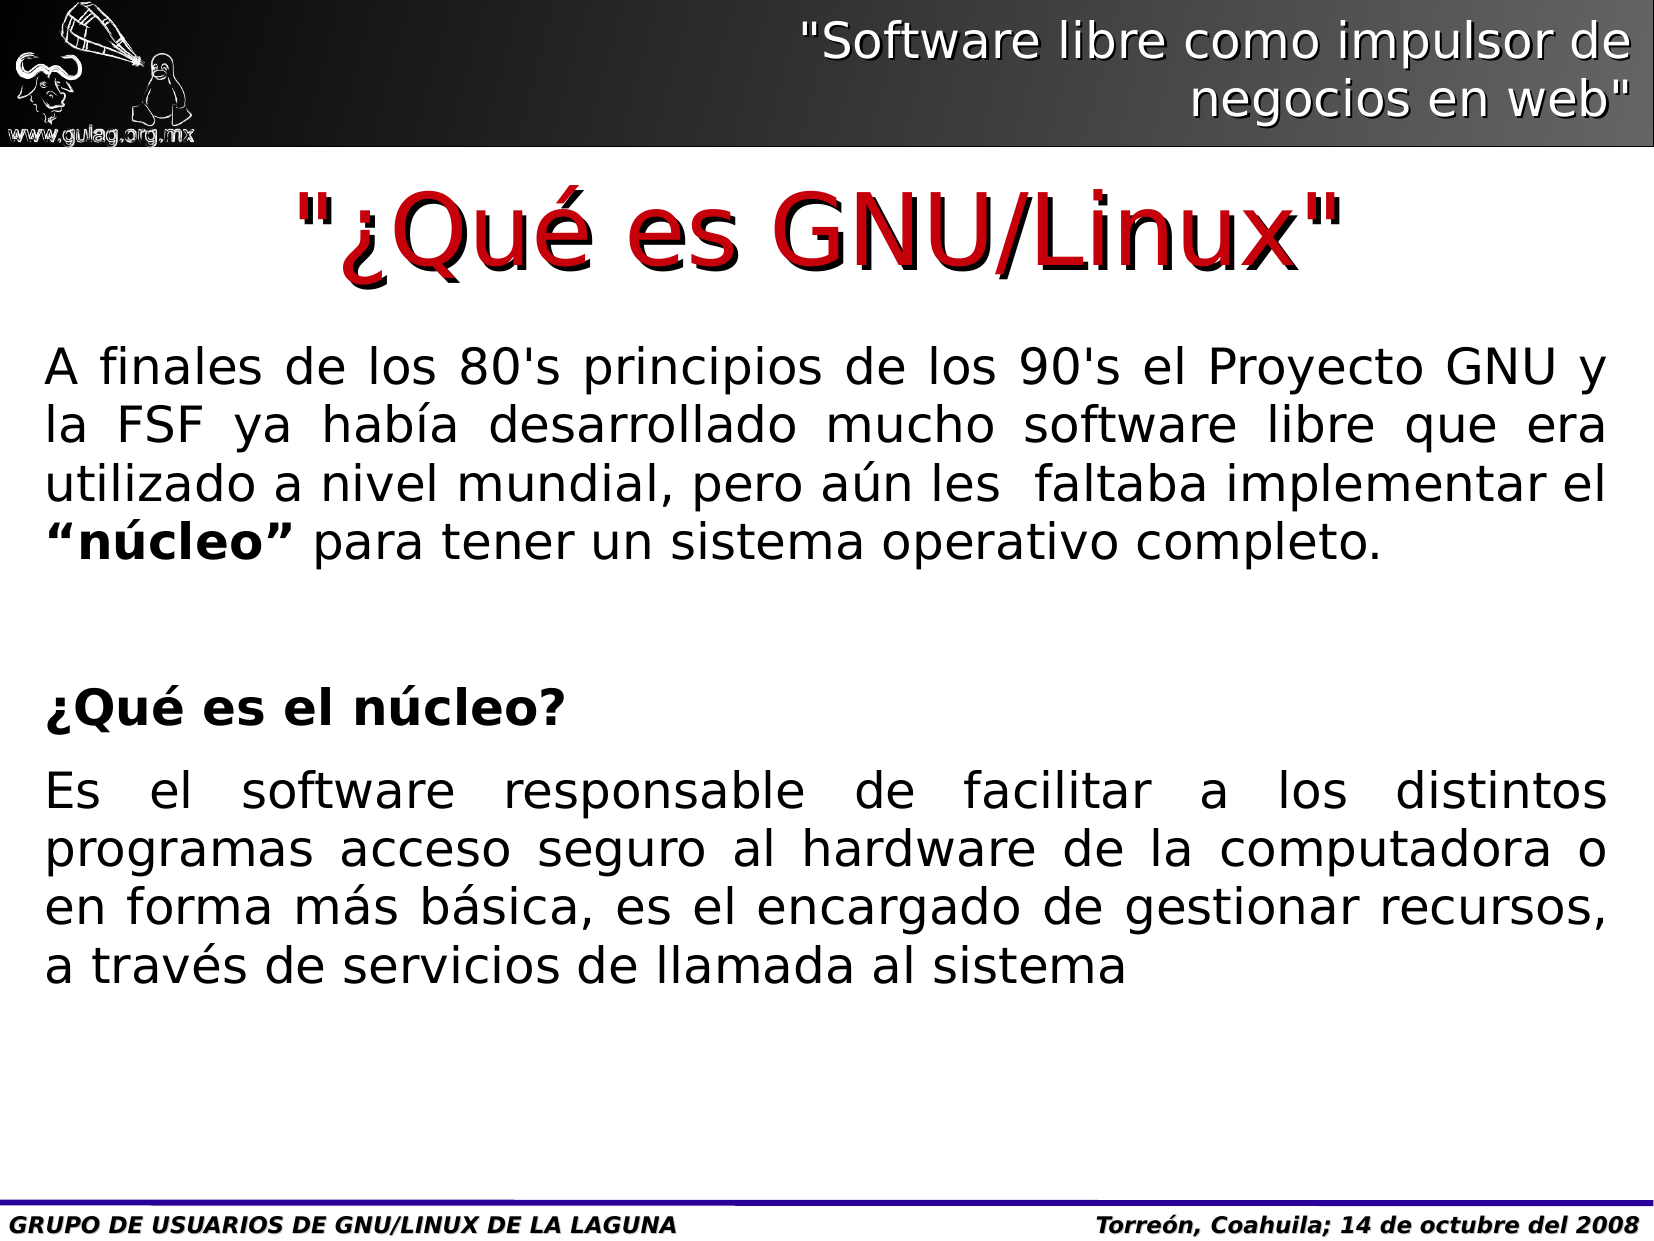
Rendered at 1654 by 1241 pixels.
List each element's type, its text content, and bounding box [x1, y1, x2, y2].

text_box "Software libre como impulsor de negocios en web" [750, 4, 1648, 136]
text_box [197, 0, 1654, 147]
text_box GRUPO DE USUARIOS DE GNU/LINUX DE LA LAGUNA [0, 1204, 694, 1241]
picture [5, 0, 197, 148]
text_box Torreón, Coahuila; 14 de octubre del 2008 [1080, 1204, 1654, 1241]
text_box [0, 0, 5, 147]
text_box "¿Qué es GNU/Linux" [212, 165, 1424, 297]
text_box A finales de los 80's principios de los 90's el Proyecto GNU y la FSF ya había desarrollado mucho software libre que era utilizado a nivel mundial, pero aún les faltaba implementar el “núcleo” para tener un sistema operativo completo. ¿Qué es el núcleo? Es el software responsable de facilitar a los distintos programas acceso seguro al hardware de la computadora o en forma más básica, es el encargado de gestionar recursos, a través de servicios de llamada al sistema [29, 330, 1625, 1003]
